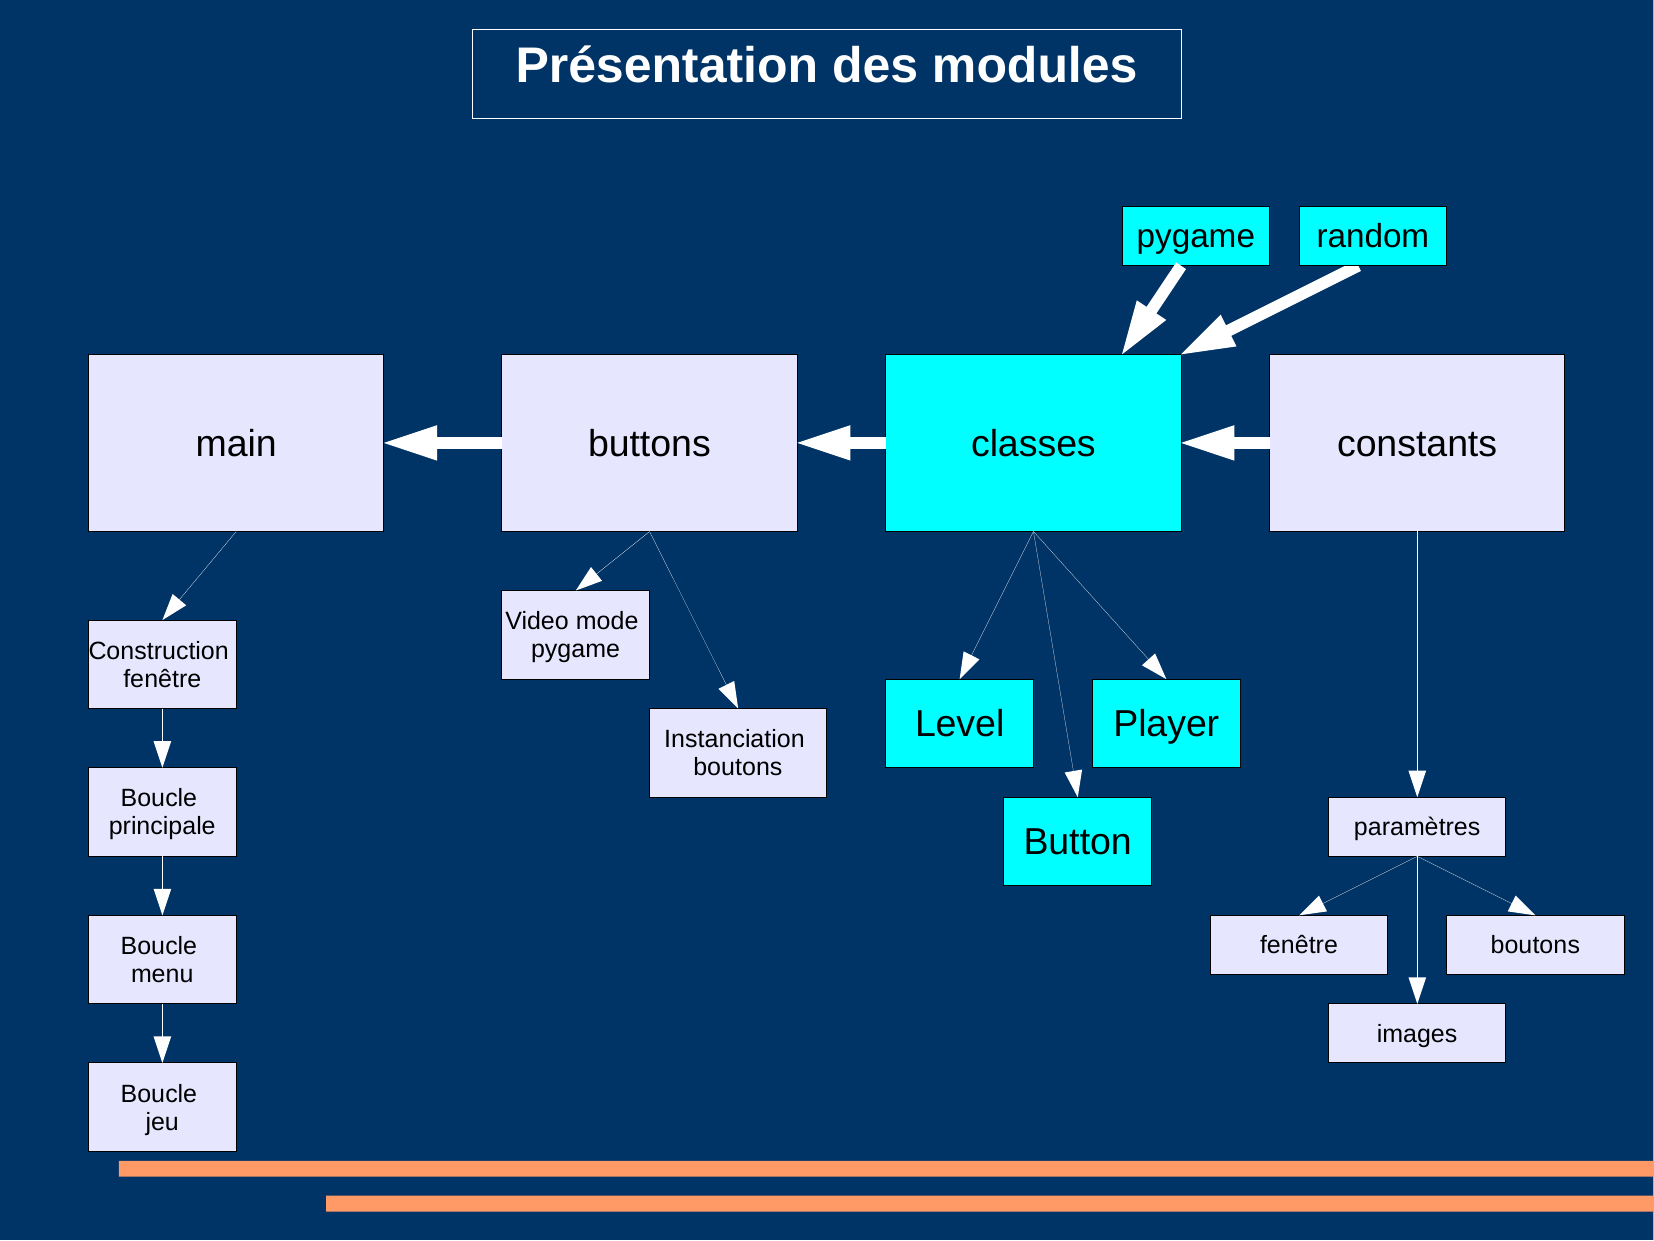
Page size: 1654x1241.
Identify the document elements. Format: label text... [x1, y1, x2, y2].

text_box Boucle jeu [88, 1062, 237, 1152]
text_box fenêtre [1210, 915, 1388, 975]
text_box main [88, 354, 384, 532]
text_box boutons [1446, 915, 1625, 975]
text_box Construction fenêtre [88, 620, 237, 709]
text_box Video mode pygame [501, 590, 650, 680]
text_box Boucle menu [88, 915, 237, 1004]
text_box buttons [501, 354, 798, 532]
text_box constants [1269, 354, 1565, 532]
text_box random [1299, 206, 1447, 266]
text_box Présentation des modules [442, 29, 1211, 159]
text_box paramètres [1328, 797, 1506, 857]
text_box Level [885, 679, 1034, 768]
text_box Présentation des modules [473, 30, 1181, 118]
text_box pygame [1122, 206, 1270, 266]
text_box Instanciation boutons [649, 708, 827, 798]
text_box classes [885, 354, 1182, 532]
text_box Button [1003, 797, 1152, 886]
text_box Player [1092, 679, 1241, 768]
text_box images [1328, 1003, 1506, 1063]
text_box Boucle principale [88, 767, 237, 857]
